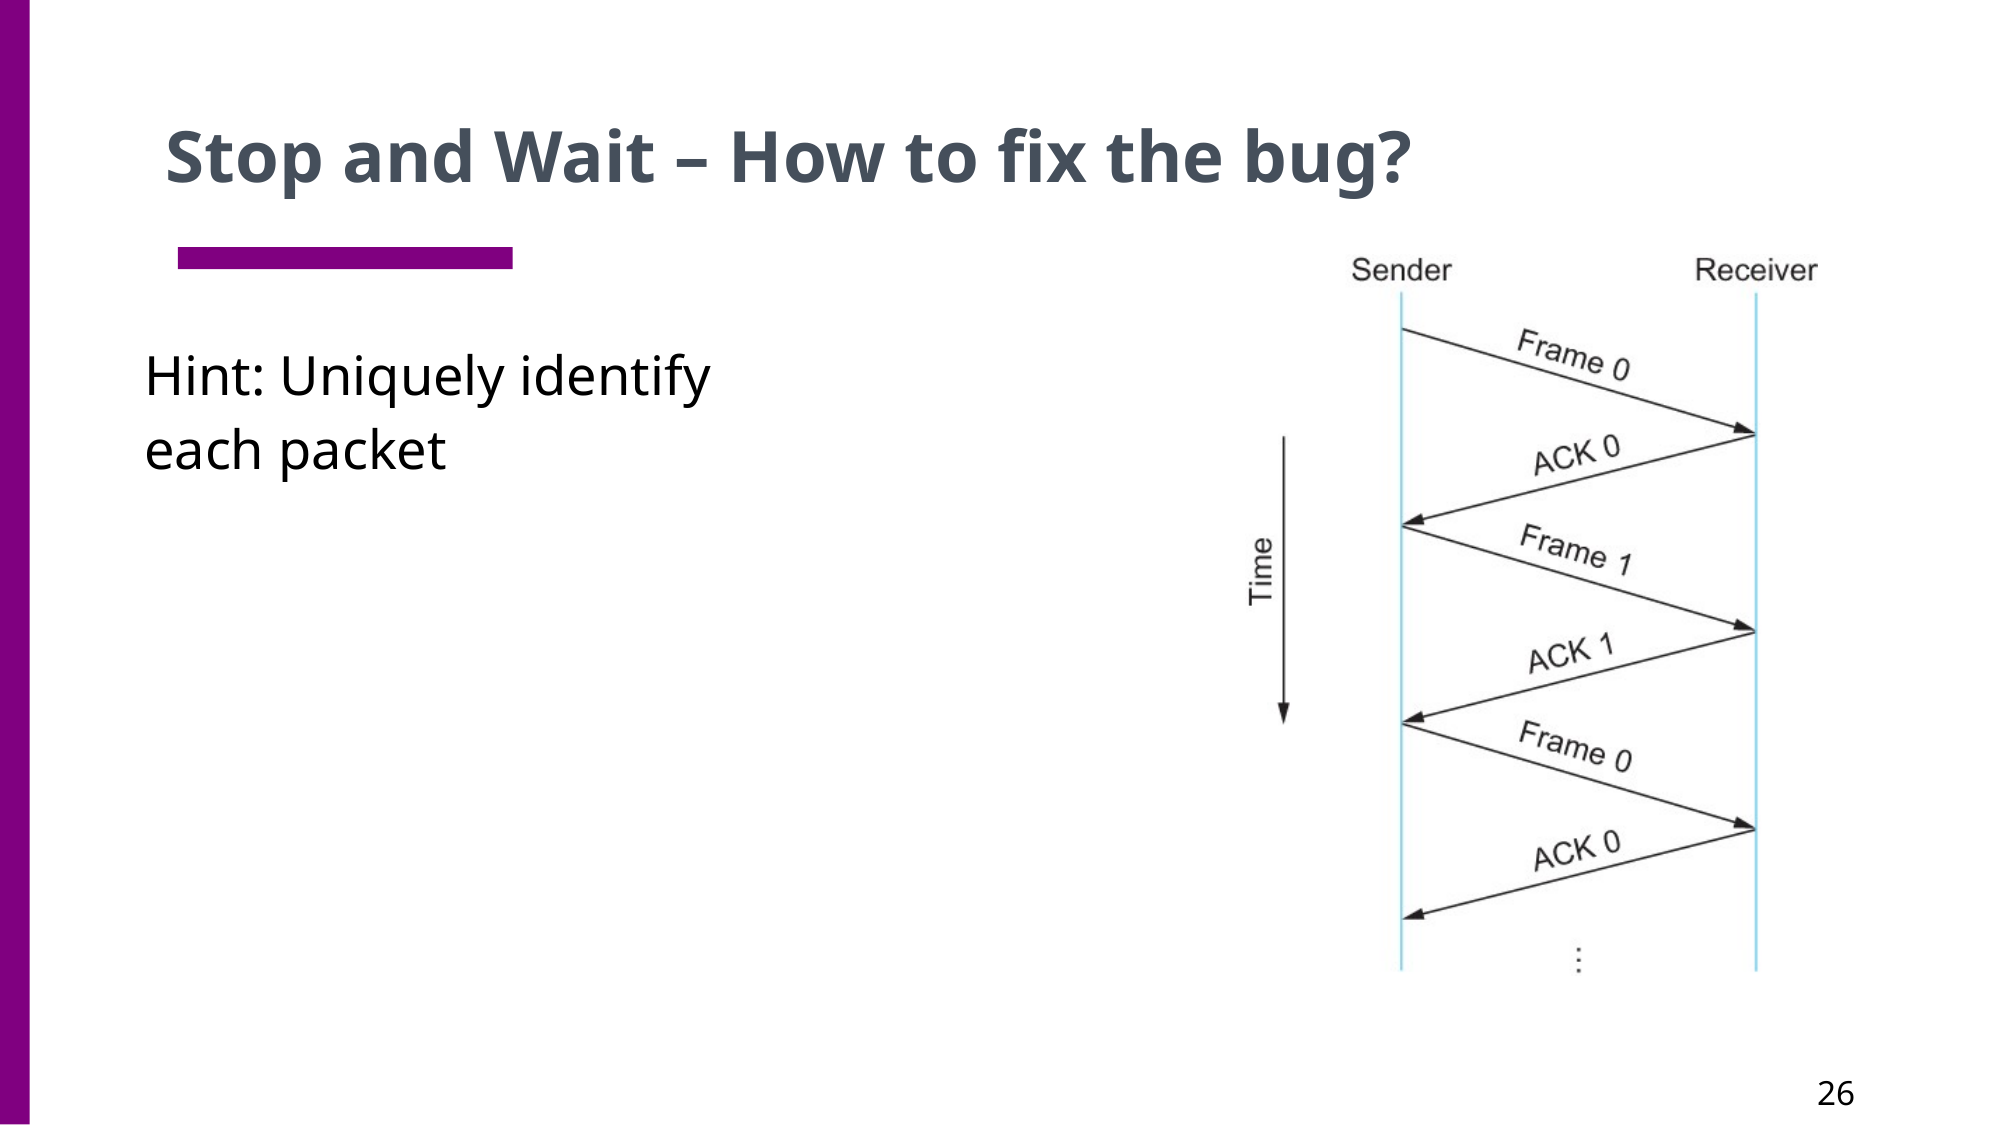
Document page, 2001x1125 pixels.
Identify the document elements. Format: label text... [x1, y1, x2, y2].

text_box Hint: Uniquely identify each packet [129, 329, 871, 1072]
picture [1245, 254, 1818, 976]
text_box Stop and Wait – How to fix the bug? [151, 0, 1849, 212]
